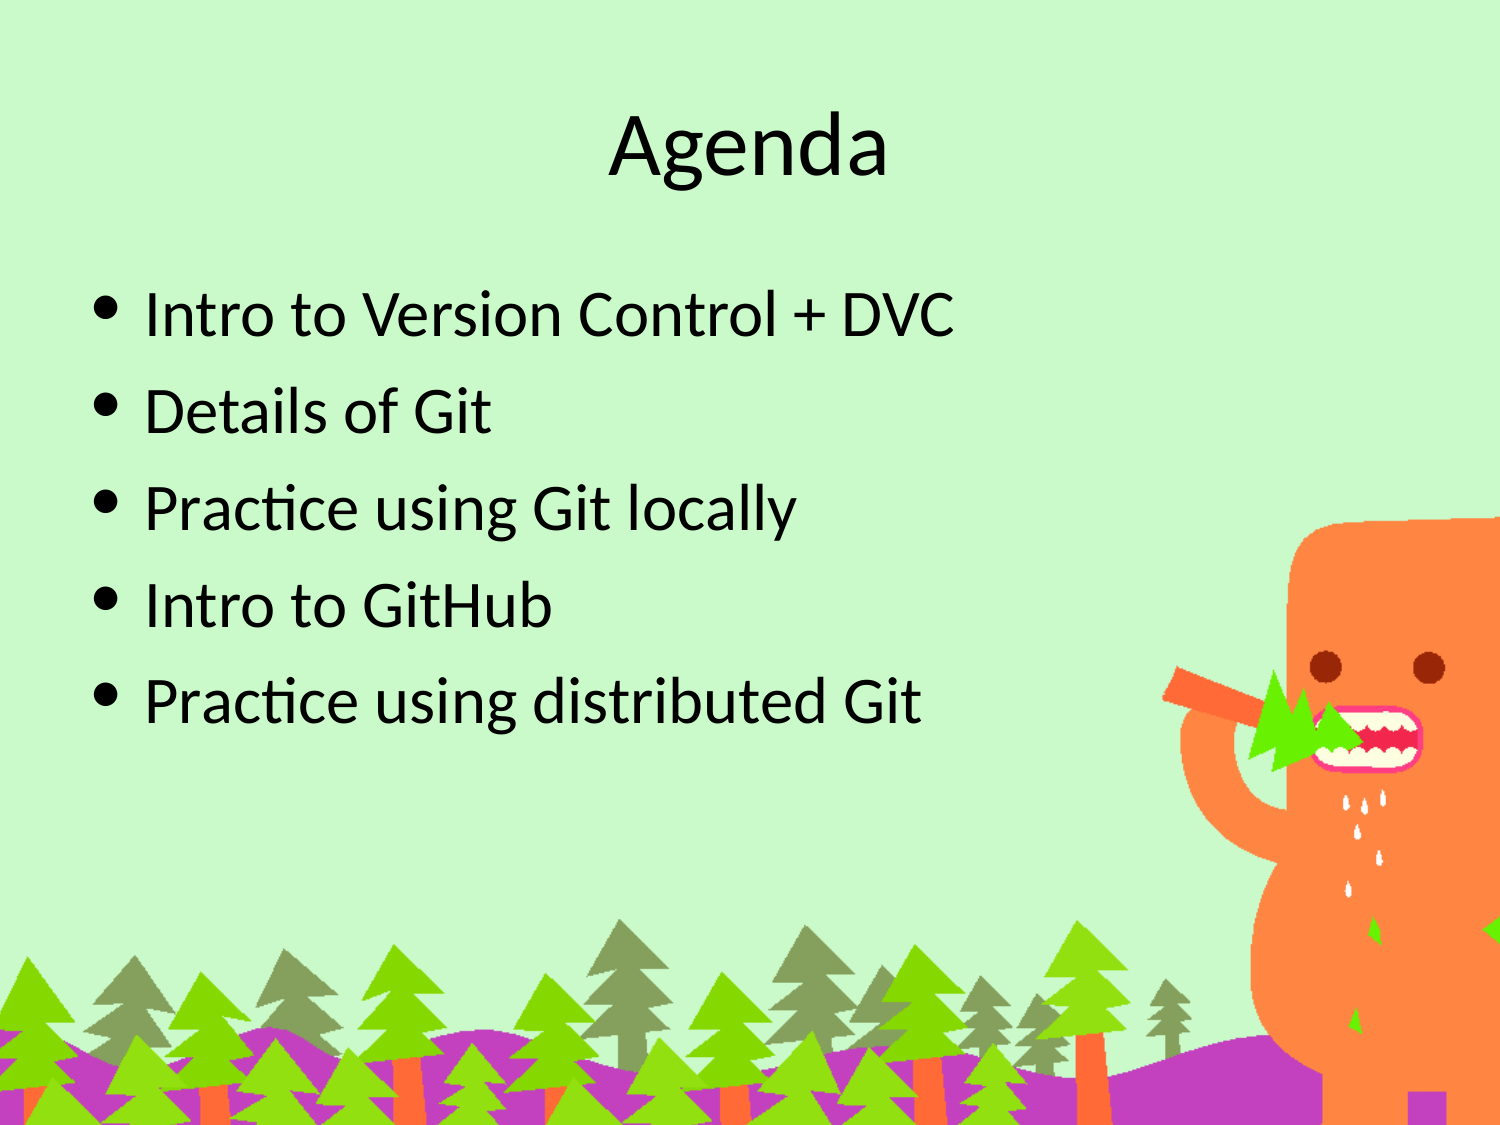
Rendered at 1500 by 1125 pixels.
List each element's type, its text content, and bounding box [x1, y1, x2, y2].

list Intro to Version Control + DVC Details of Git Practice using Git locally Intro to GitHub Practice using distributed Git [75, 262, 1424, 1004]
title Agenda [75, 20, 1424, 257]
picture [0, 0, 1500, 1125]
